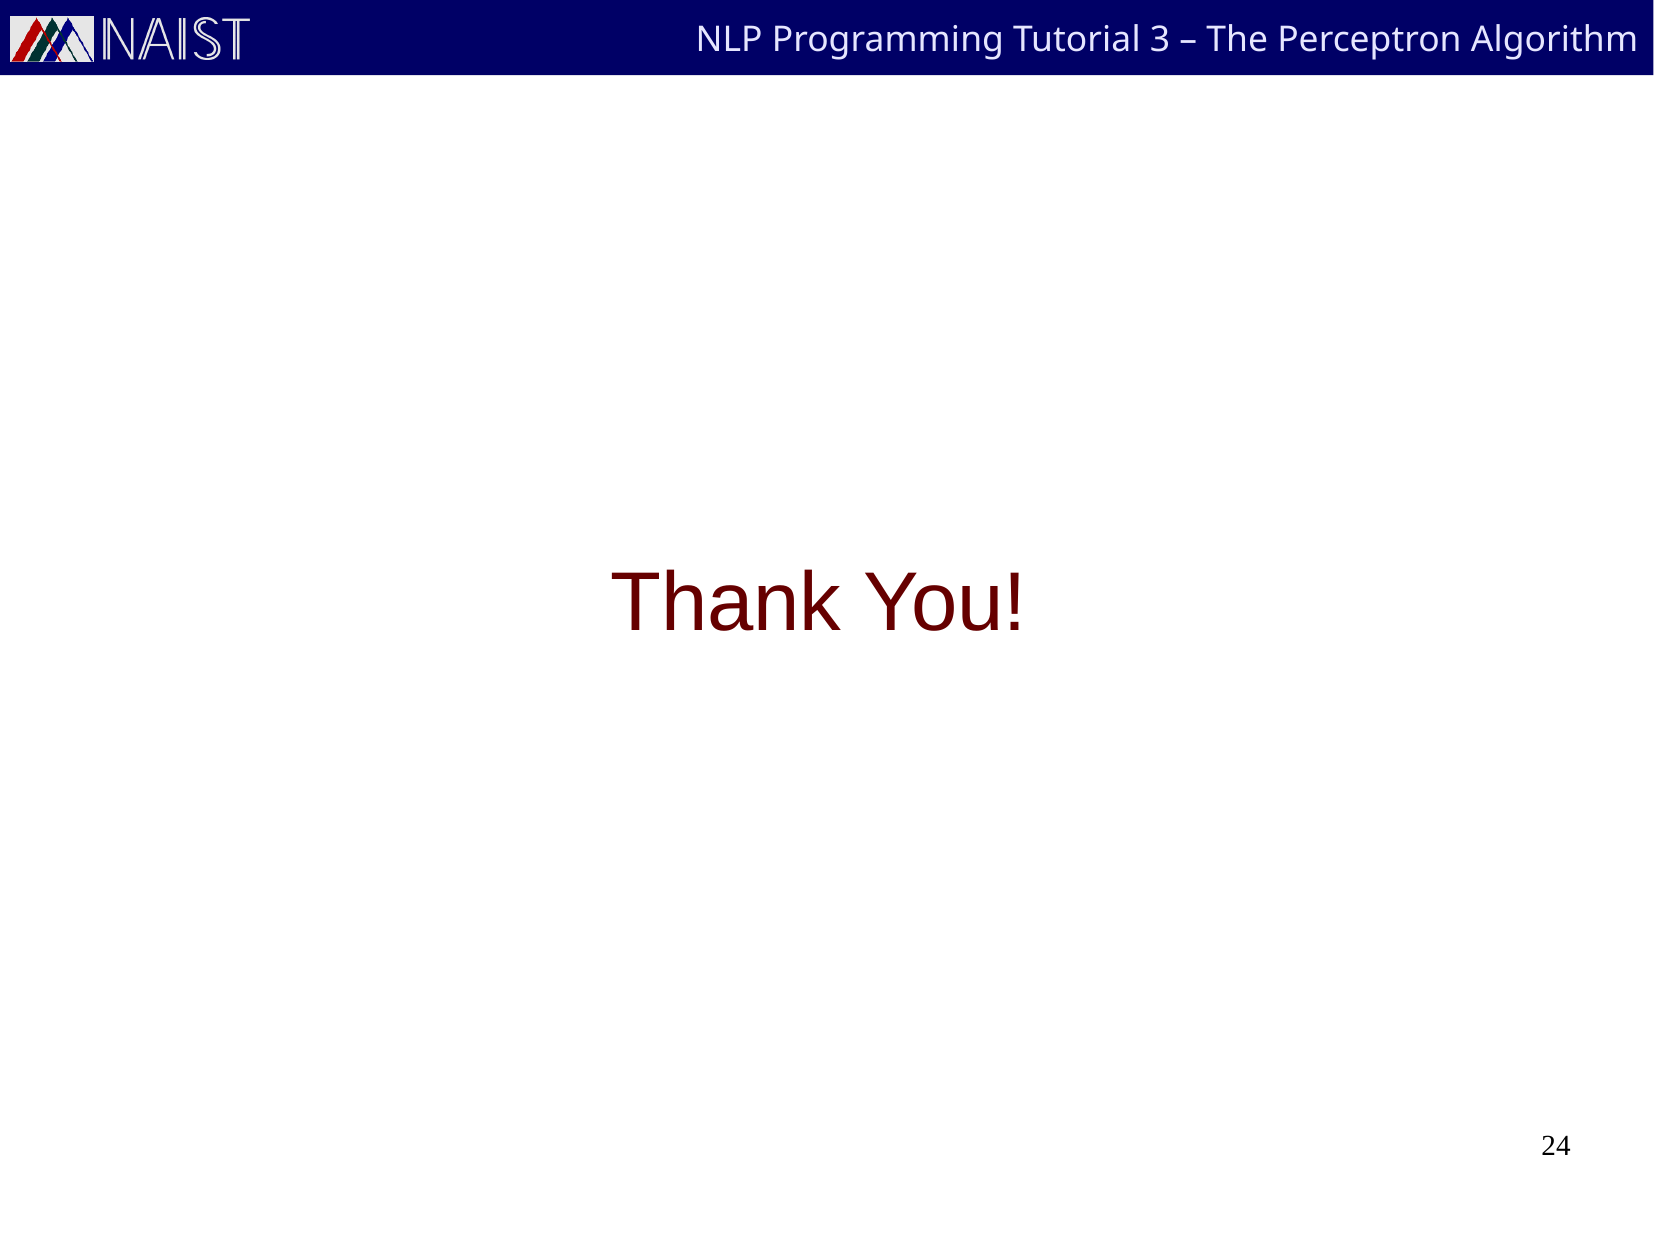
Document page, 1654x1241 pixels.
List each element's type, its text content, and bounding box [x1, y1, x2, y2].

picture [102, 17, 251, 60]
picture [10, 16, 94, 62]
title Thank You! [75, 506, 1564, 698]
